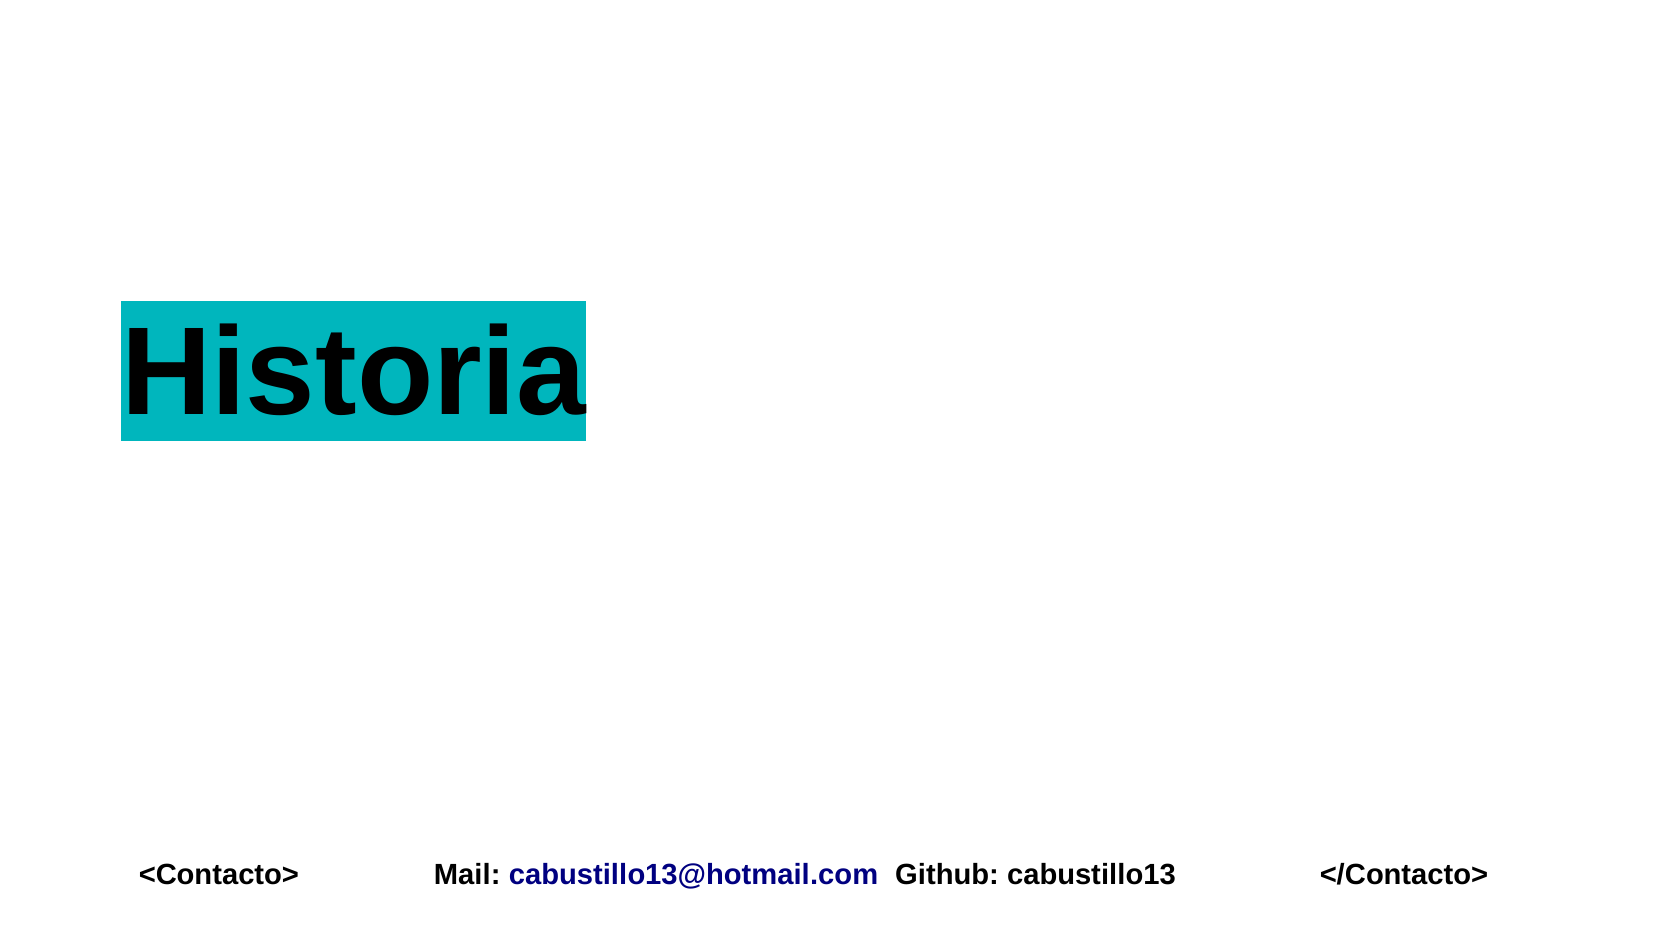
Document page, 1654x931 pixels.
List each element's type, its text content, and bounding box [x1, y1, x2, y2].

text_box Historia [106, 70, 1571, 711]
text_box <Contacto> Mail: cabustillo13@hotmail.com Github: cabustillo13 </Contacto> [124, 850, 1654, 898]
